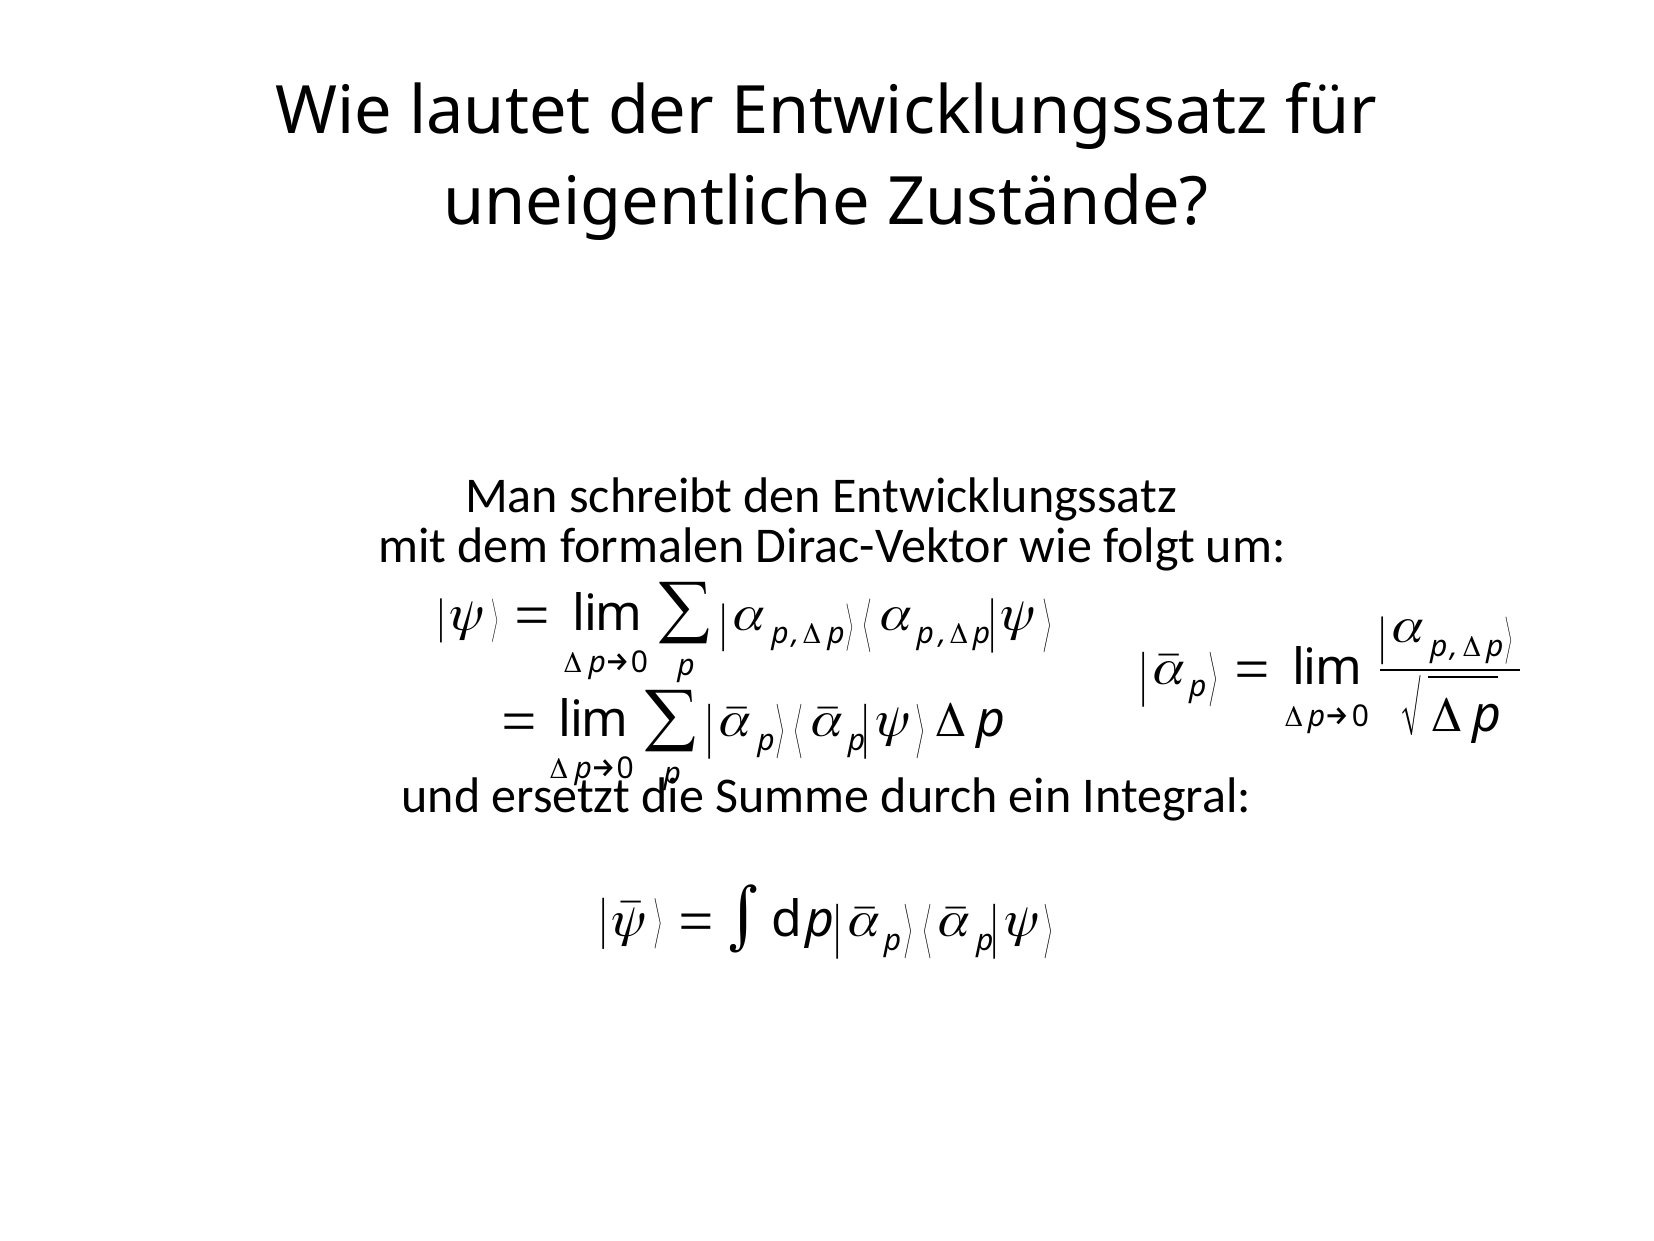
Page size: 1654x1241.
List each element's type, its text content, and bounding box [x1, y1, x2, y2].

chart [1129, 613, 1528, 745]
subtitle Man schreibt den Entwicklungssatz mit dem formalen Dirac-Vektor wie folgt um: und ersetzt die Summe durch ein Integral: [82, 290, 1571, 1010]
chart [427, 578, 1061, 791]
title Wie lautet der Entwicklungssatz für uneigentliche Zustände? [82, 49, 1571, 257]
chart [590, 881, 1064, 961]
